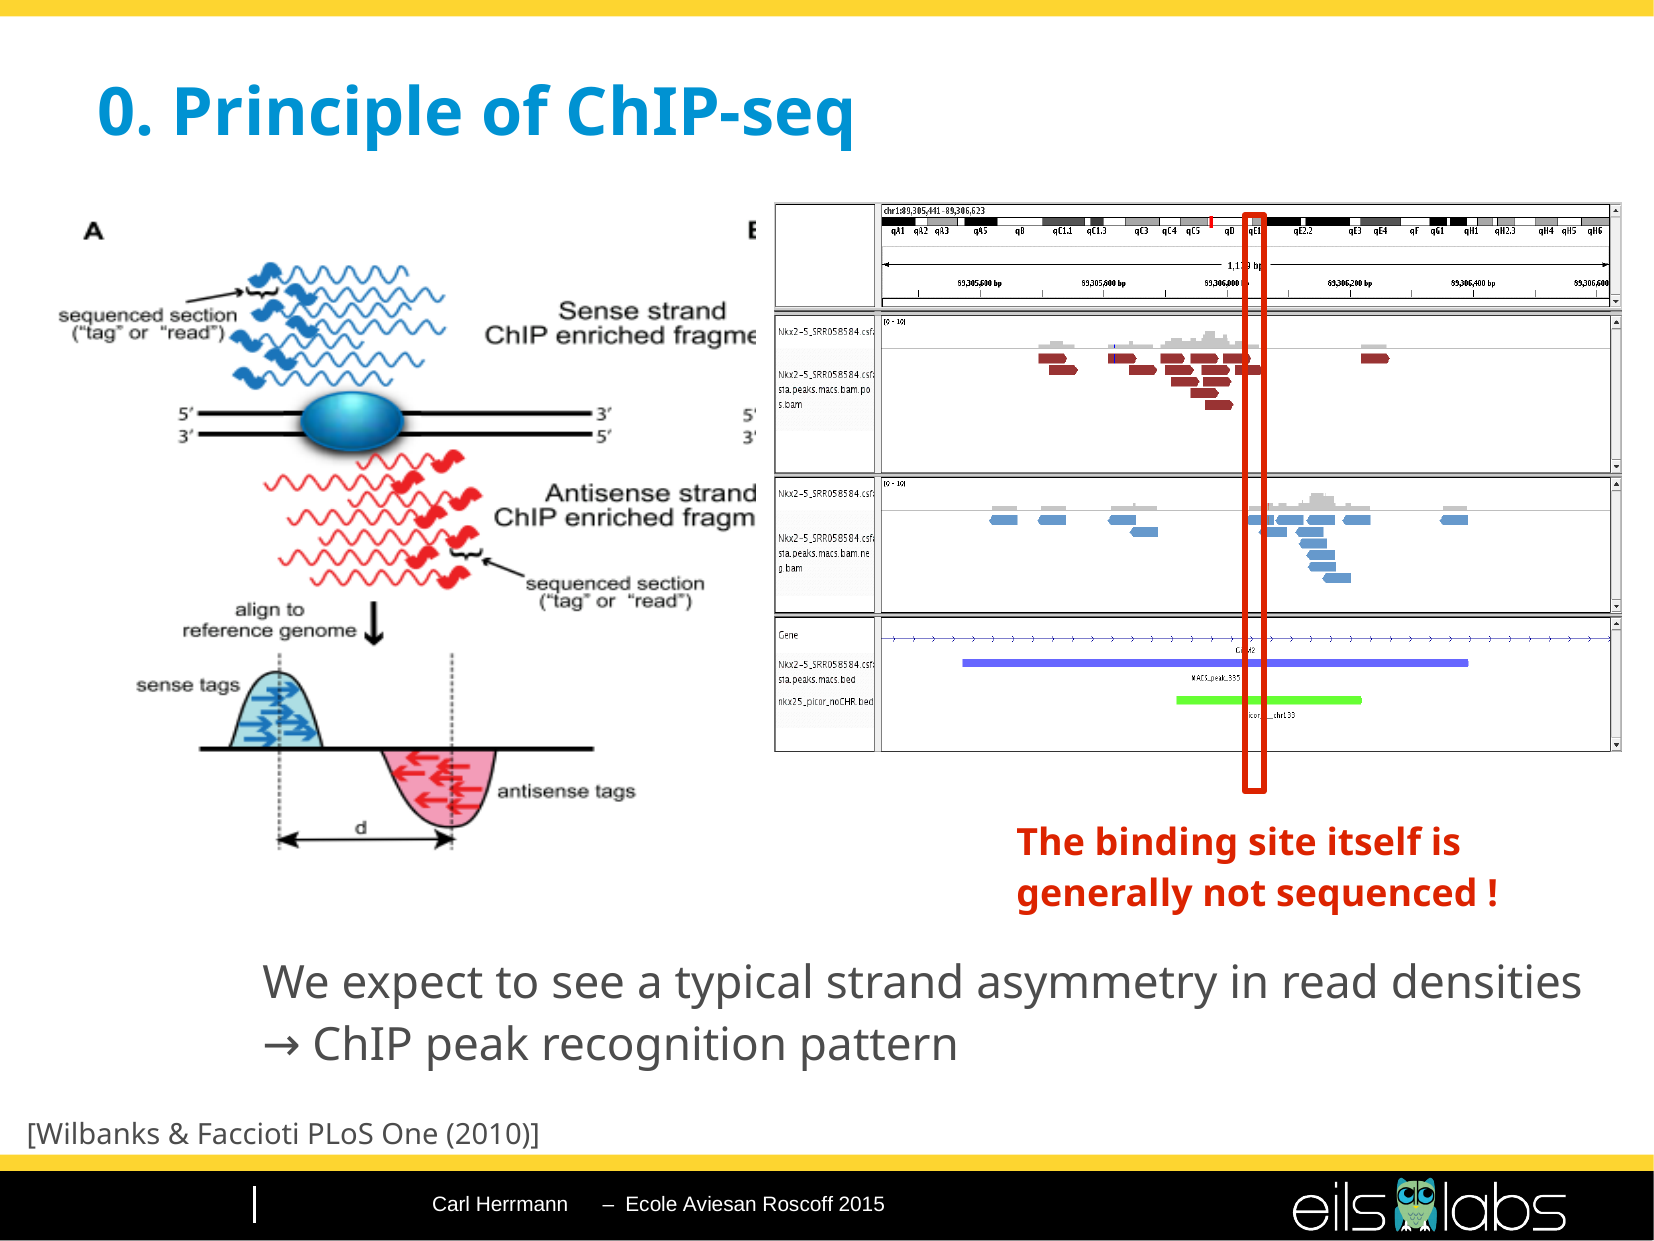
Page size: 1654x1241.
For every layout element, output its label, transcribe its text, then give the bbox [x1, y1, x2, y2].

text_box We expect to see a typical strand asymmetry in read densities → ChIP peak recognition pattern [247, 941, 1601, 1082]
picture [1248, 218, 1261, 752]
text_box [Wilbanks & Faccioti PLoS One (2010)] [11, 1105, 554, 1161]
picture [37, 206, 756, 860]
picture [774, 202, 1622, 752]
title 0. Principle of ChIP-seq [82, 61, 1571, 168]
text_box The binding site itself is generally not sequenced ! [1001, 807, 1512, 926]
picture [1292, 1177, 1566, 1232]
